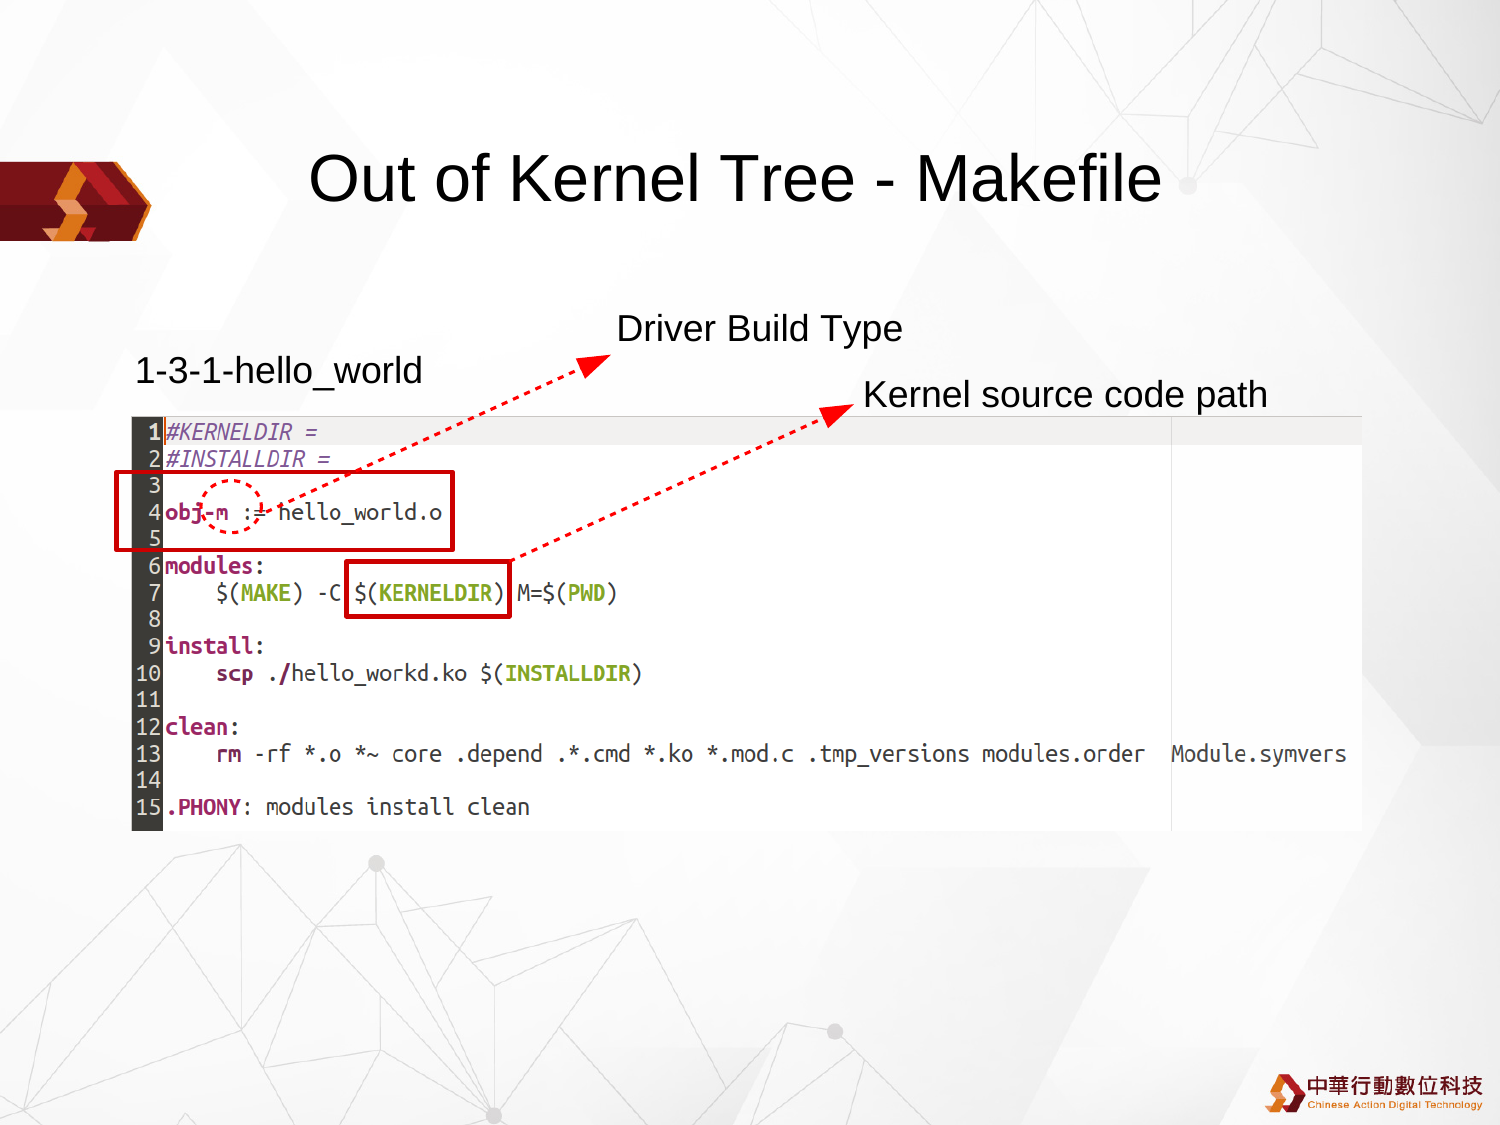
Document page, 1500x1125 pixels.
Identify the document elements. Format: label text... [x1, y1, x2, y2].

text_box 1-3-1-hello_world [120, 338, 439, 399]
text_box Kernel source code path [848, 362, 1331, 434]
picture [0, 0, 1500, 1125]
title Out of Kernel Tree - Makefile [107, 101, 1367, 255]
text_box Driver Build Type [601, 296, 958, 368]
